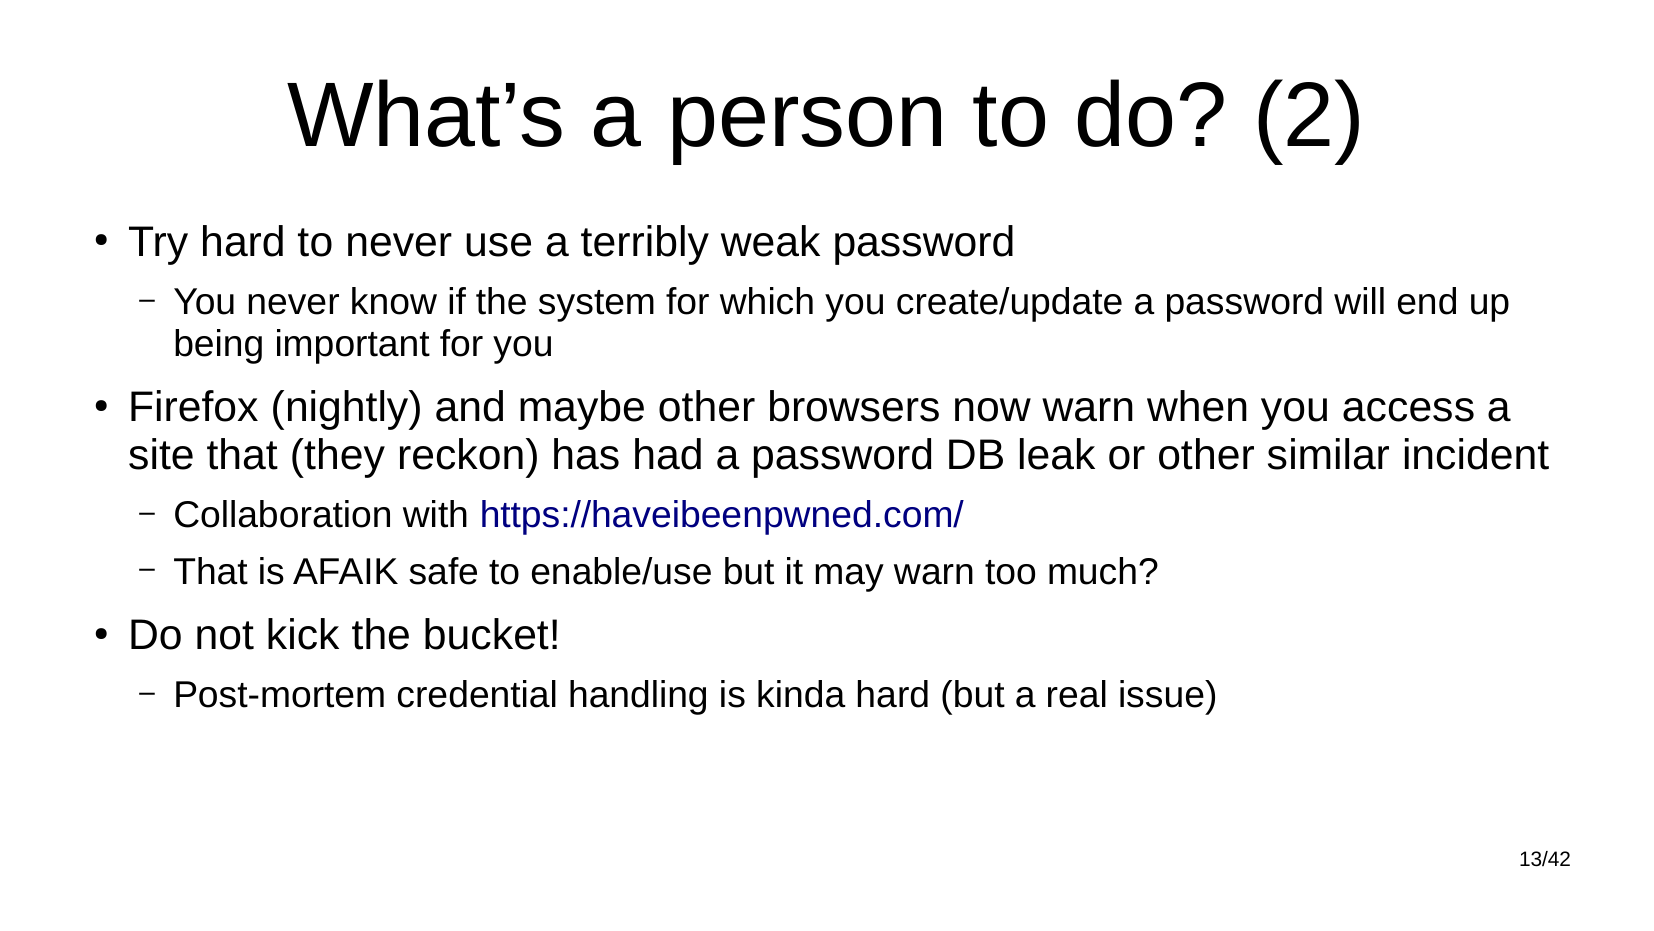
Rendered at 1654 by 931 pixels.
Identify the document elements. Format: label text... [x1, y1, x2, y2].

title What’s a person to do? (2) [82, 37, 1571, 193]
list Try hard to never use a terribly weak password You never know if the system for which you create/update a password will end up being important for you Firefox (nightly) and maybe other browsers now warn when you access a site that (they reckon) has had a password DB leak or other similar incident Collaboration with https://haveibeenpwned.com/ That is AFAIK safe to enable/use but it may warn too much? Do not kick the bucket! Post-mortem credential handling is kinda hard (but a real issue) [82, 217, 1571, 758]
